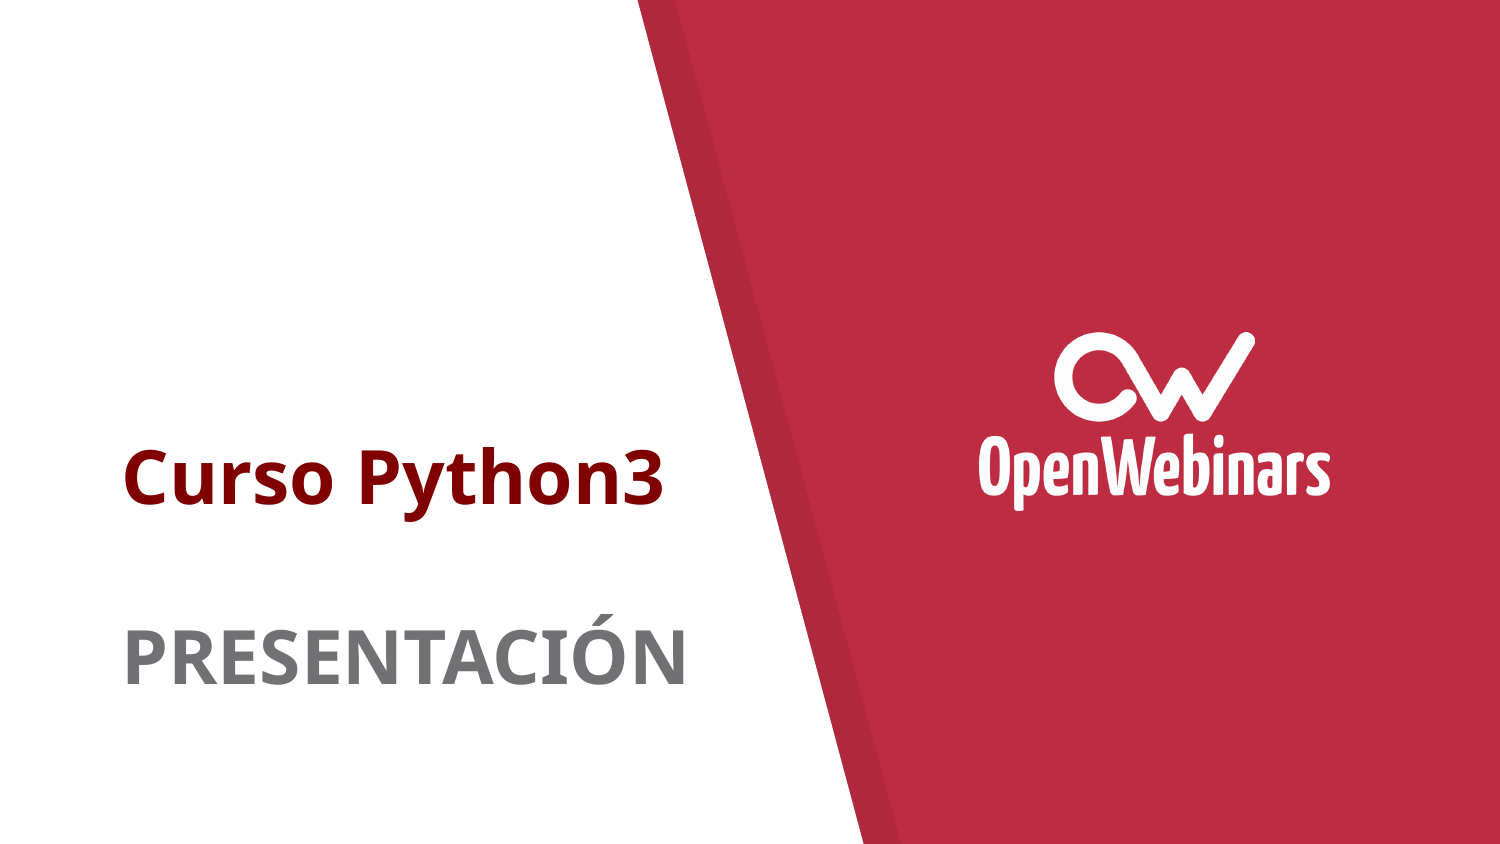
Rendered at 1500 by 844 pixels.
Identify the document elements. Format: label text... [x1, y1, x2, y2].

picture [979, 332, 1330, 512]
title Curso Python3 PRESENTACIÓN [106, 520, 801, 715]
